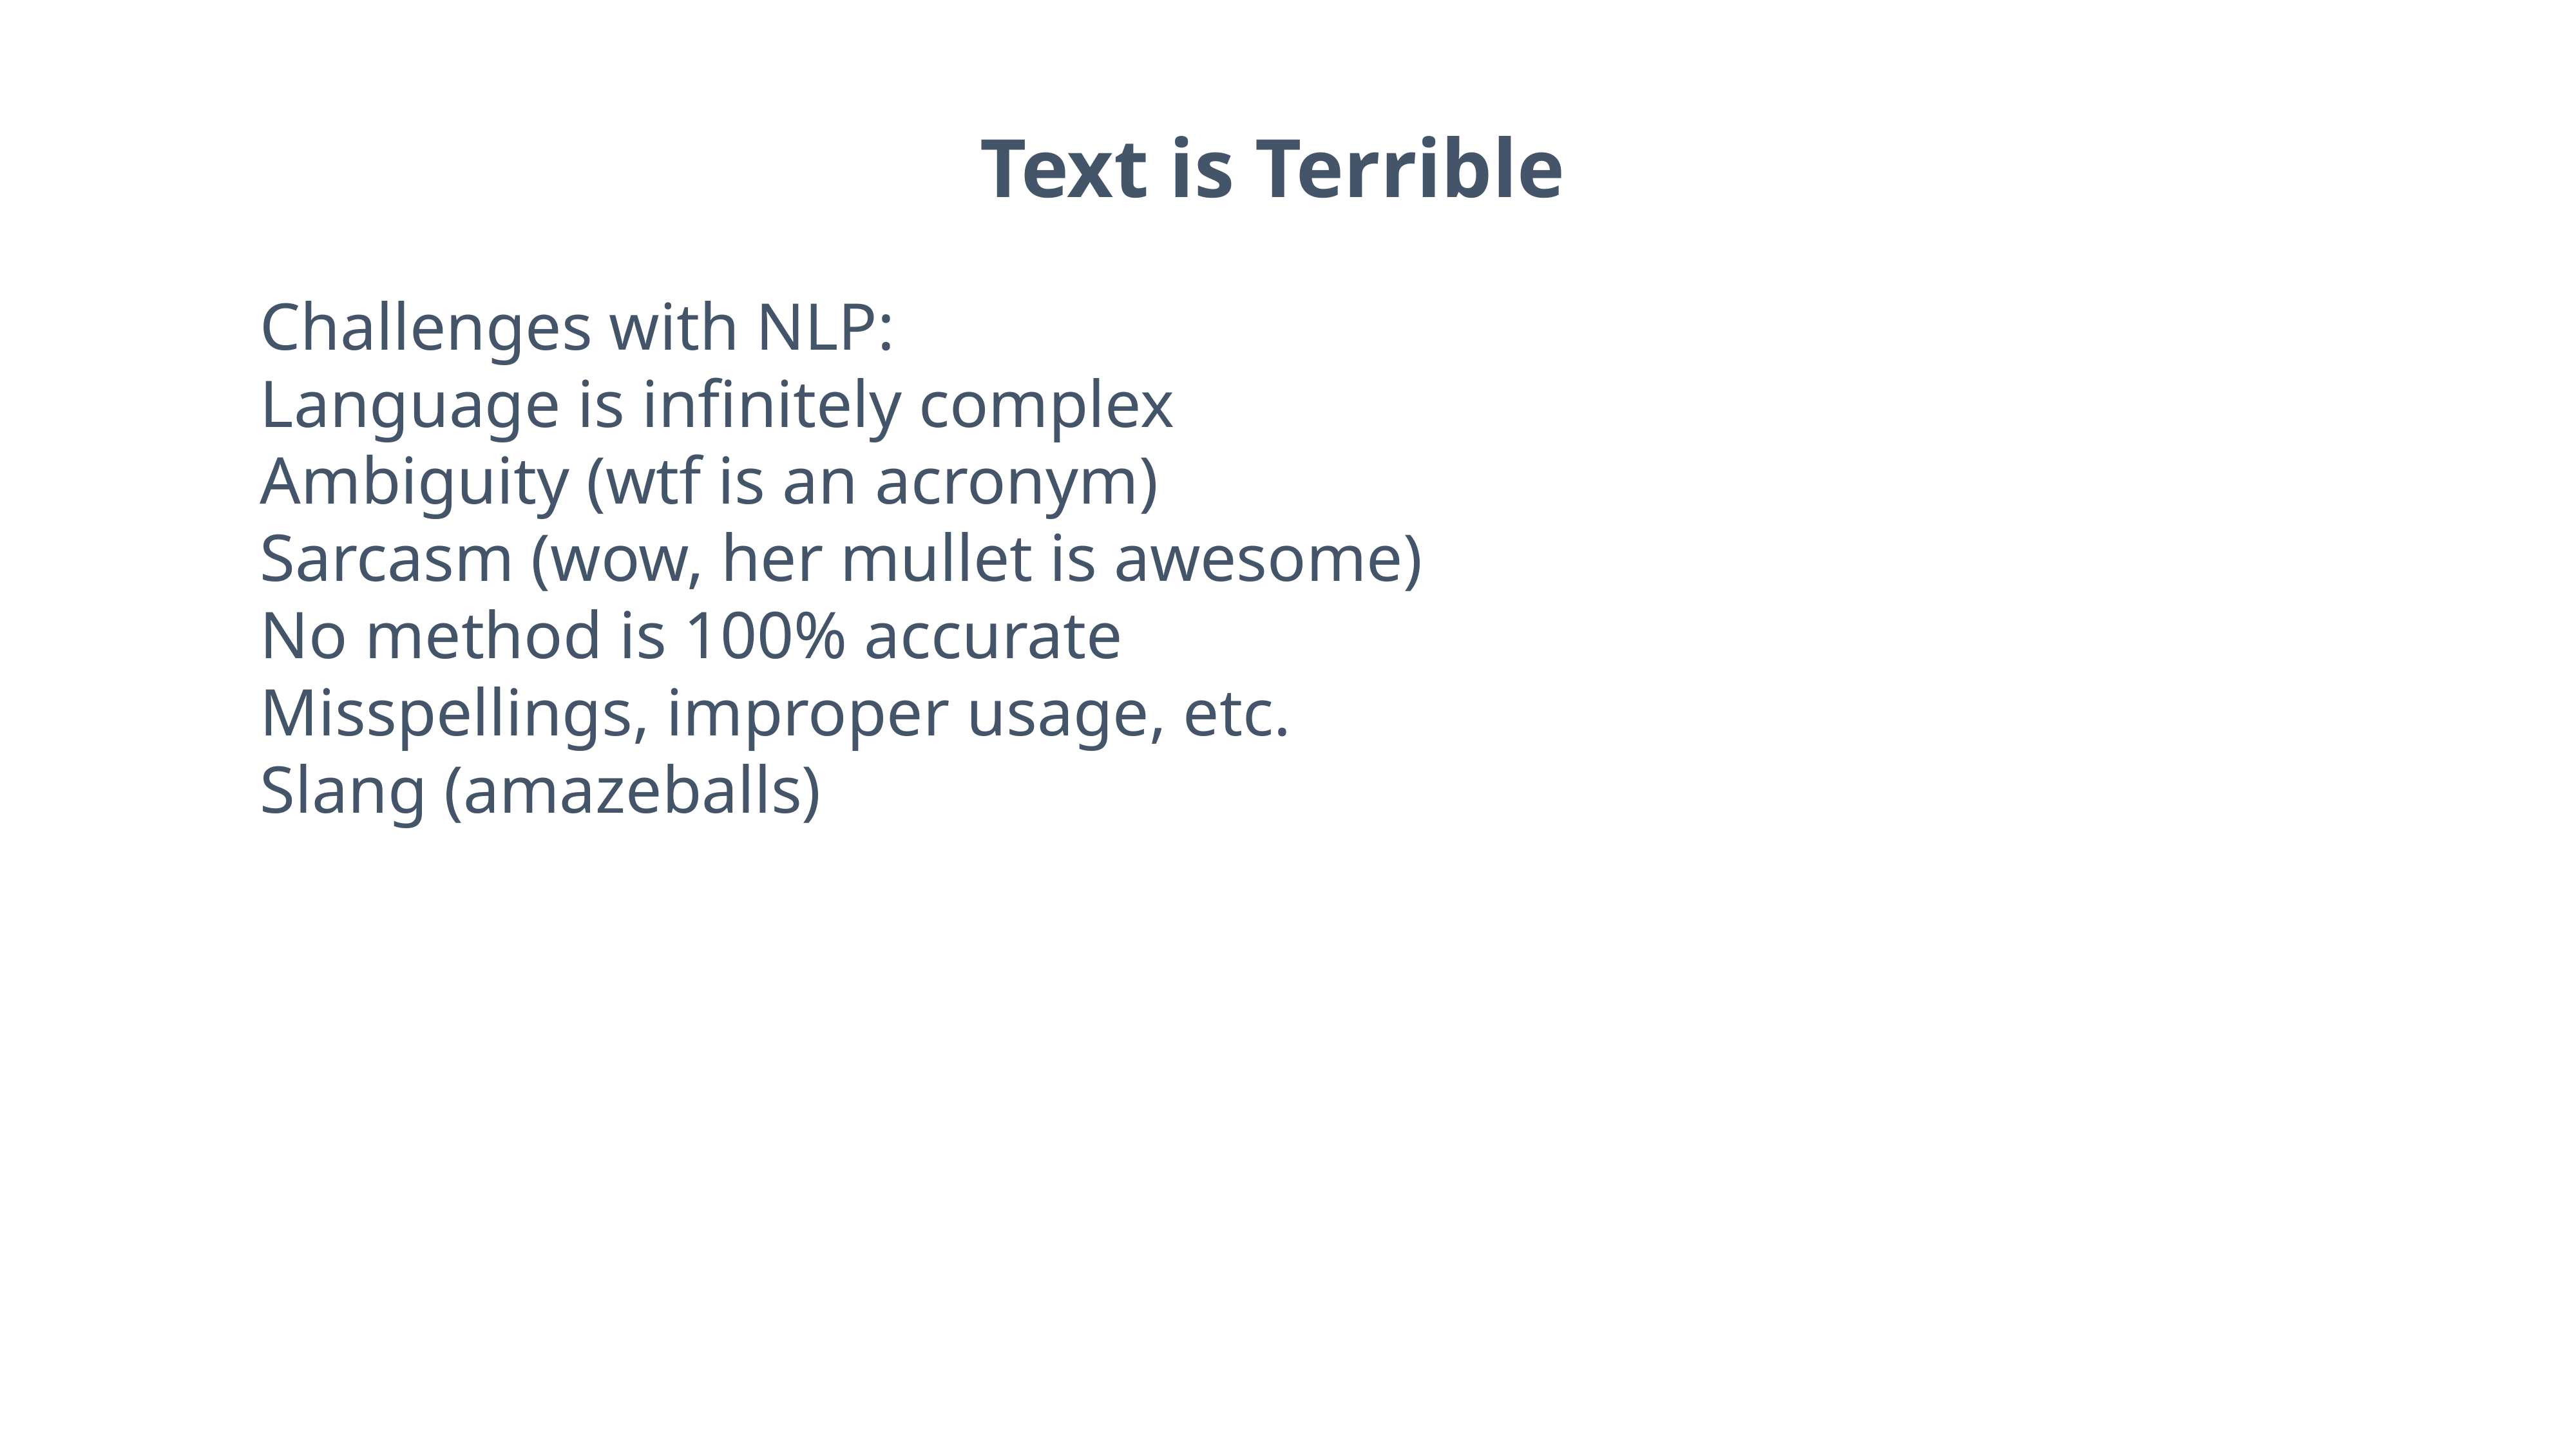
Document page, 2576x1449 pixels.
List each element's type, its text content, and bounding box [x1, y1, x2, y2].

text_box Challenges with NLP: Language is infinitely complex Ambiguity (wtf is an acronym) Sarcasm (wow, her mullet is awesome) No method is 100% accurate Misspellings, improper usage, etc. Slang (amazeballs) [250, 280, 2549, 909]
text_box Text is Terrible [970, 112, 1575, 219]
